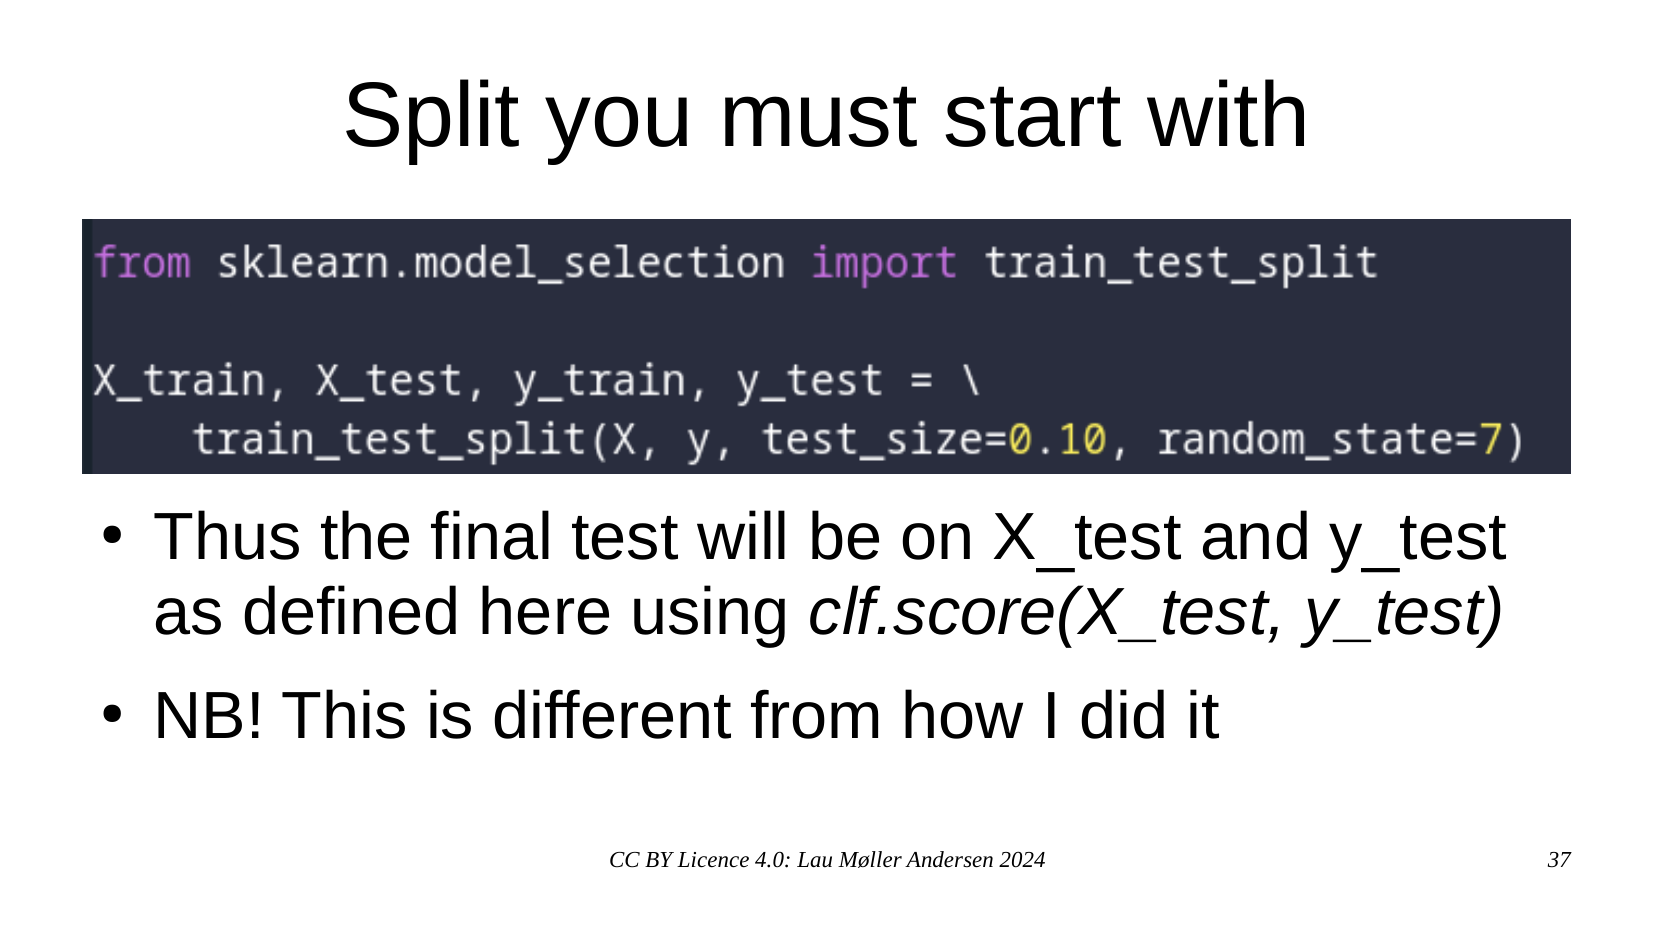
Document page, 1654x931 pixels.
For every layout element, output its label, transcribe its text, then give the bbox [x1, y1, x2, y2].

title Split you must start with [82, 37, 1571, 193]
picture [82, 219, 1571, 474]
list Thus the final test will be on X_test and y_test as defined here using clf.score(X_test, y_test) NB! This is different from how I did it [82, 499, 1571, 757]
